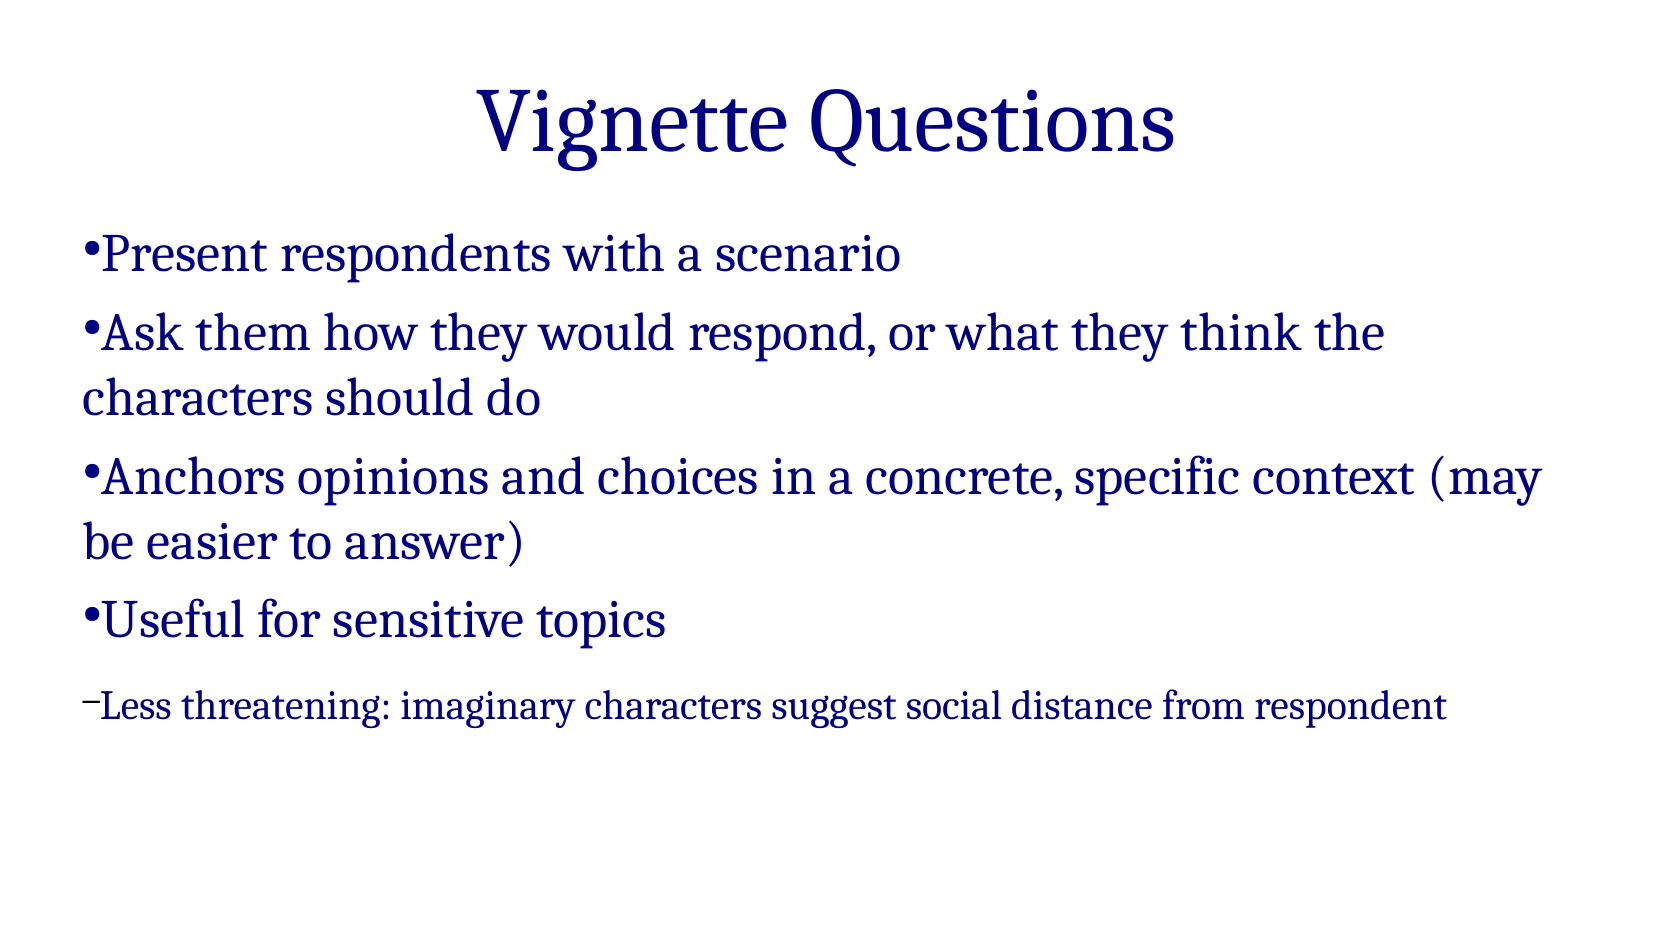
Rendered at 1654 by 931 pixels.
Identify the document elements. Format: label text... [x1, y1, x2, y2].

title Vignette Questions [82, 37, 1571, 193]
list Present respondents with a scenario Ask them how they would respond, or what they think the characters should do Anchors opinions and choices in a concrete, specific context (may be easier to answer) Useful for sensitive topics Less threatening: imaginary characters suggest social distance from respondent [82, 217, 1571, 758]
